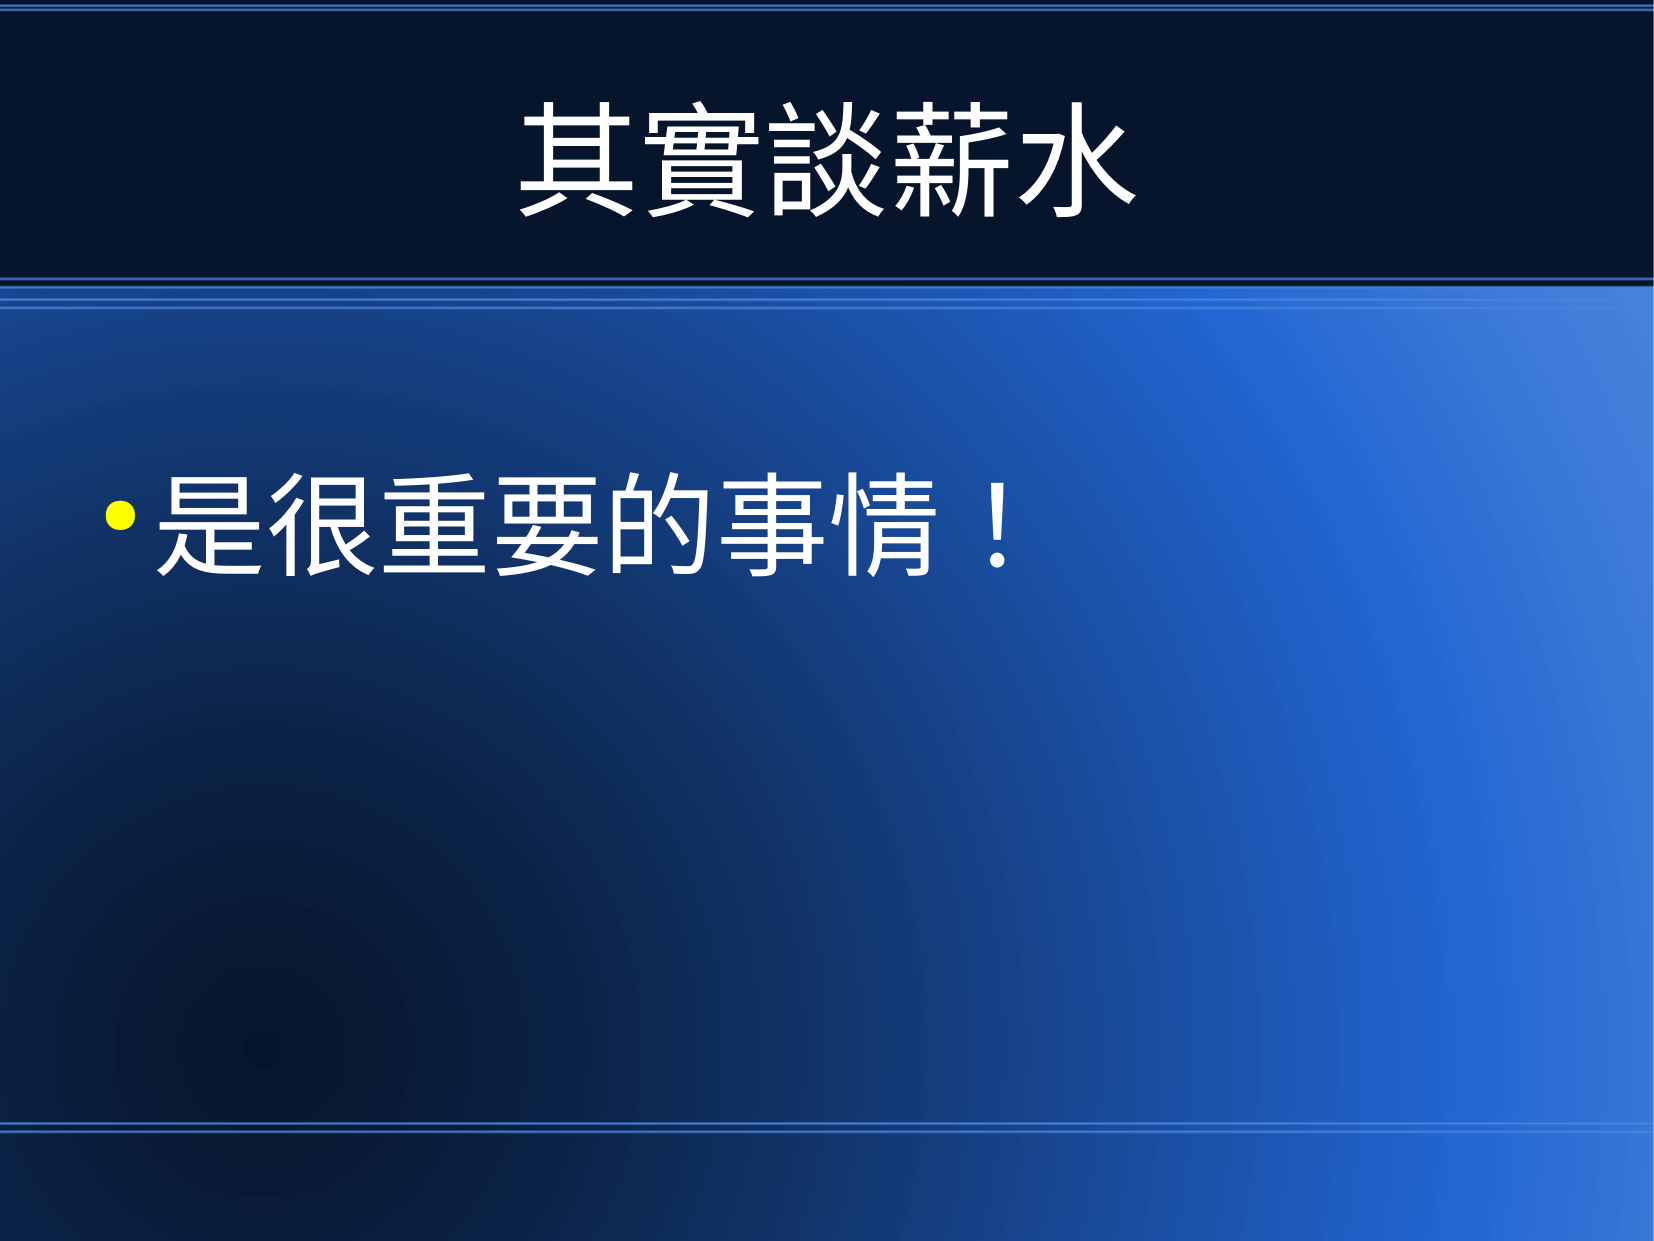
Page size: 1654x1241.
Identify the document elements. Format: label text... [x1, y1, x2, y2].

title 其實談薪水 [82, 49, 1571, 257]
picture [0, 0, 1654, 1241]
list 是很重要的事情！ [82, 355, 1571, 1241]
